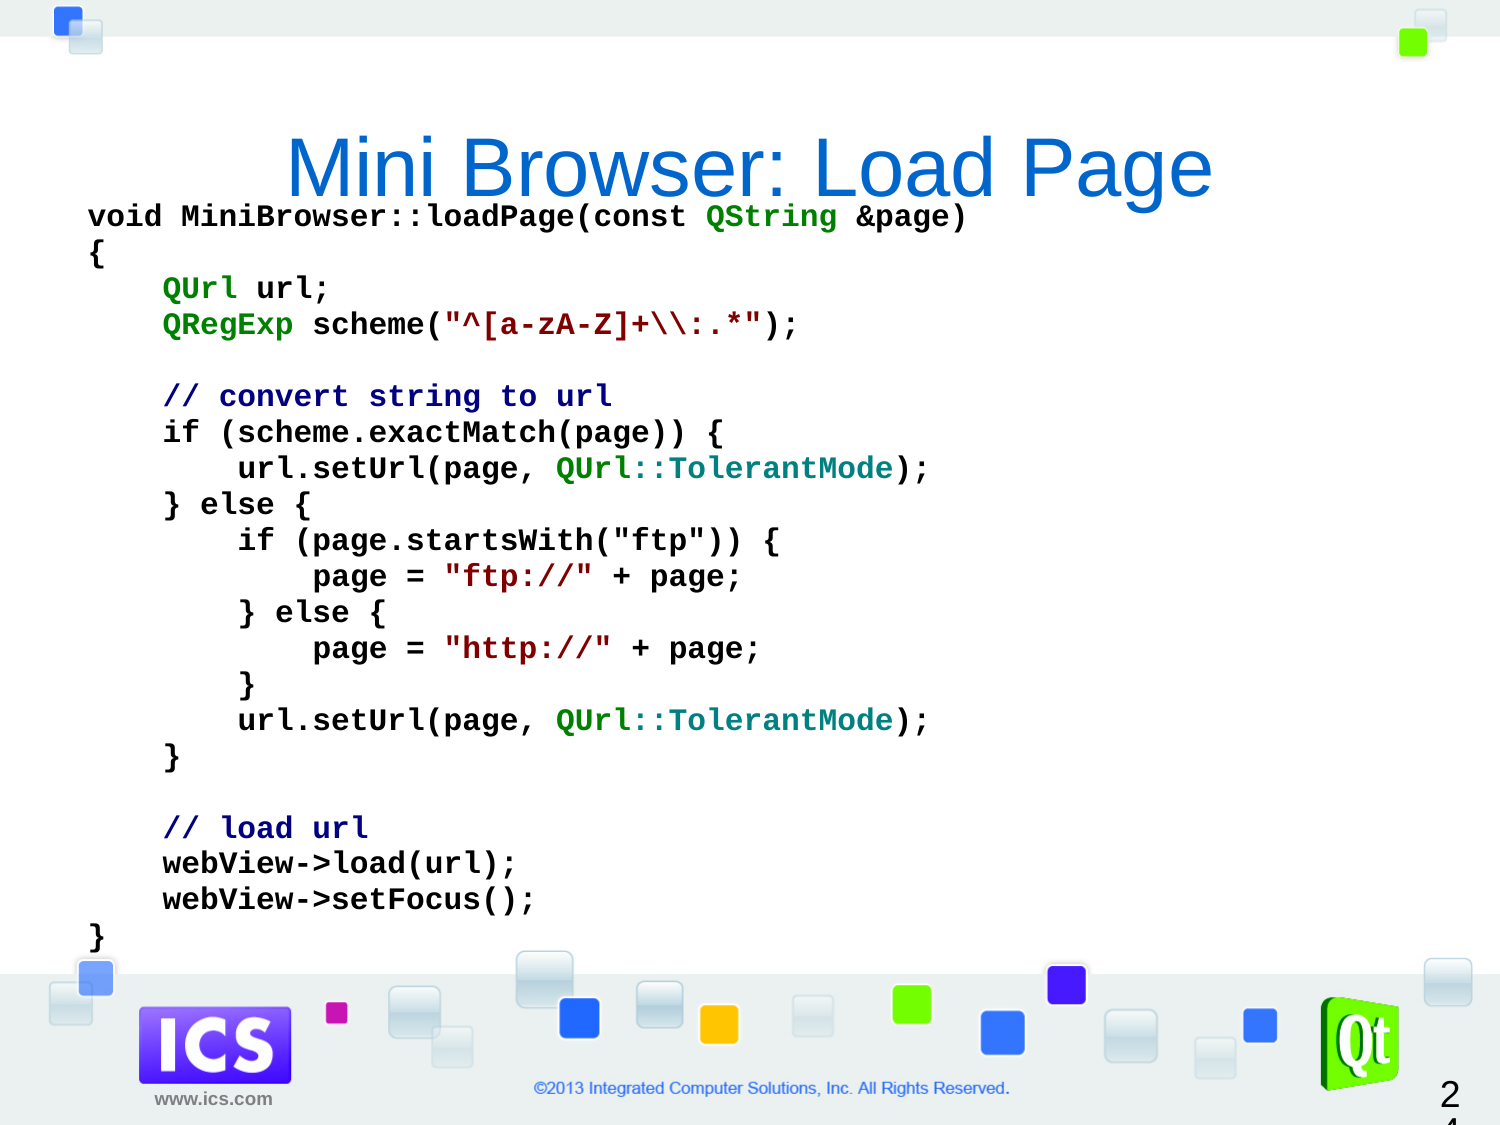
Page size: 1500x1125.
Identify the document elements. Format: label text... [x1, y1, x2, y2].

list void MiniBrowser::loadPage(const QString &page) { QUrl url; QRegExp scheme("^[a-zA-Z]+\\:.*"); // convert string to url if (scheme.exactMatch(page)) { url.setUrl(page, QUrl::TolerantMode); } else { if (page.startsWith("ftp")) { page = "ftp://" + page; } else { page = "http://" + page; } url.setUrl(page, QUrl::TolerantMode); } // load url webView->load(url); webView->setFocus(); } [87, 200, 1438, 1001]
title Mini Browser: Load Page [112, 50, 1388, 200]
picture [0, 950, 1500, 1125]
picture [0, 0, 1500, 62]
